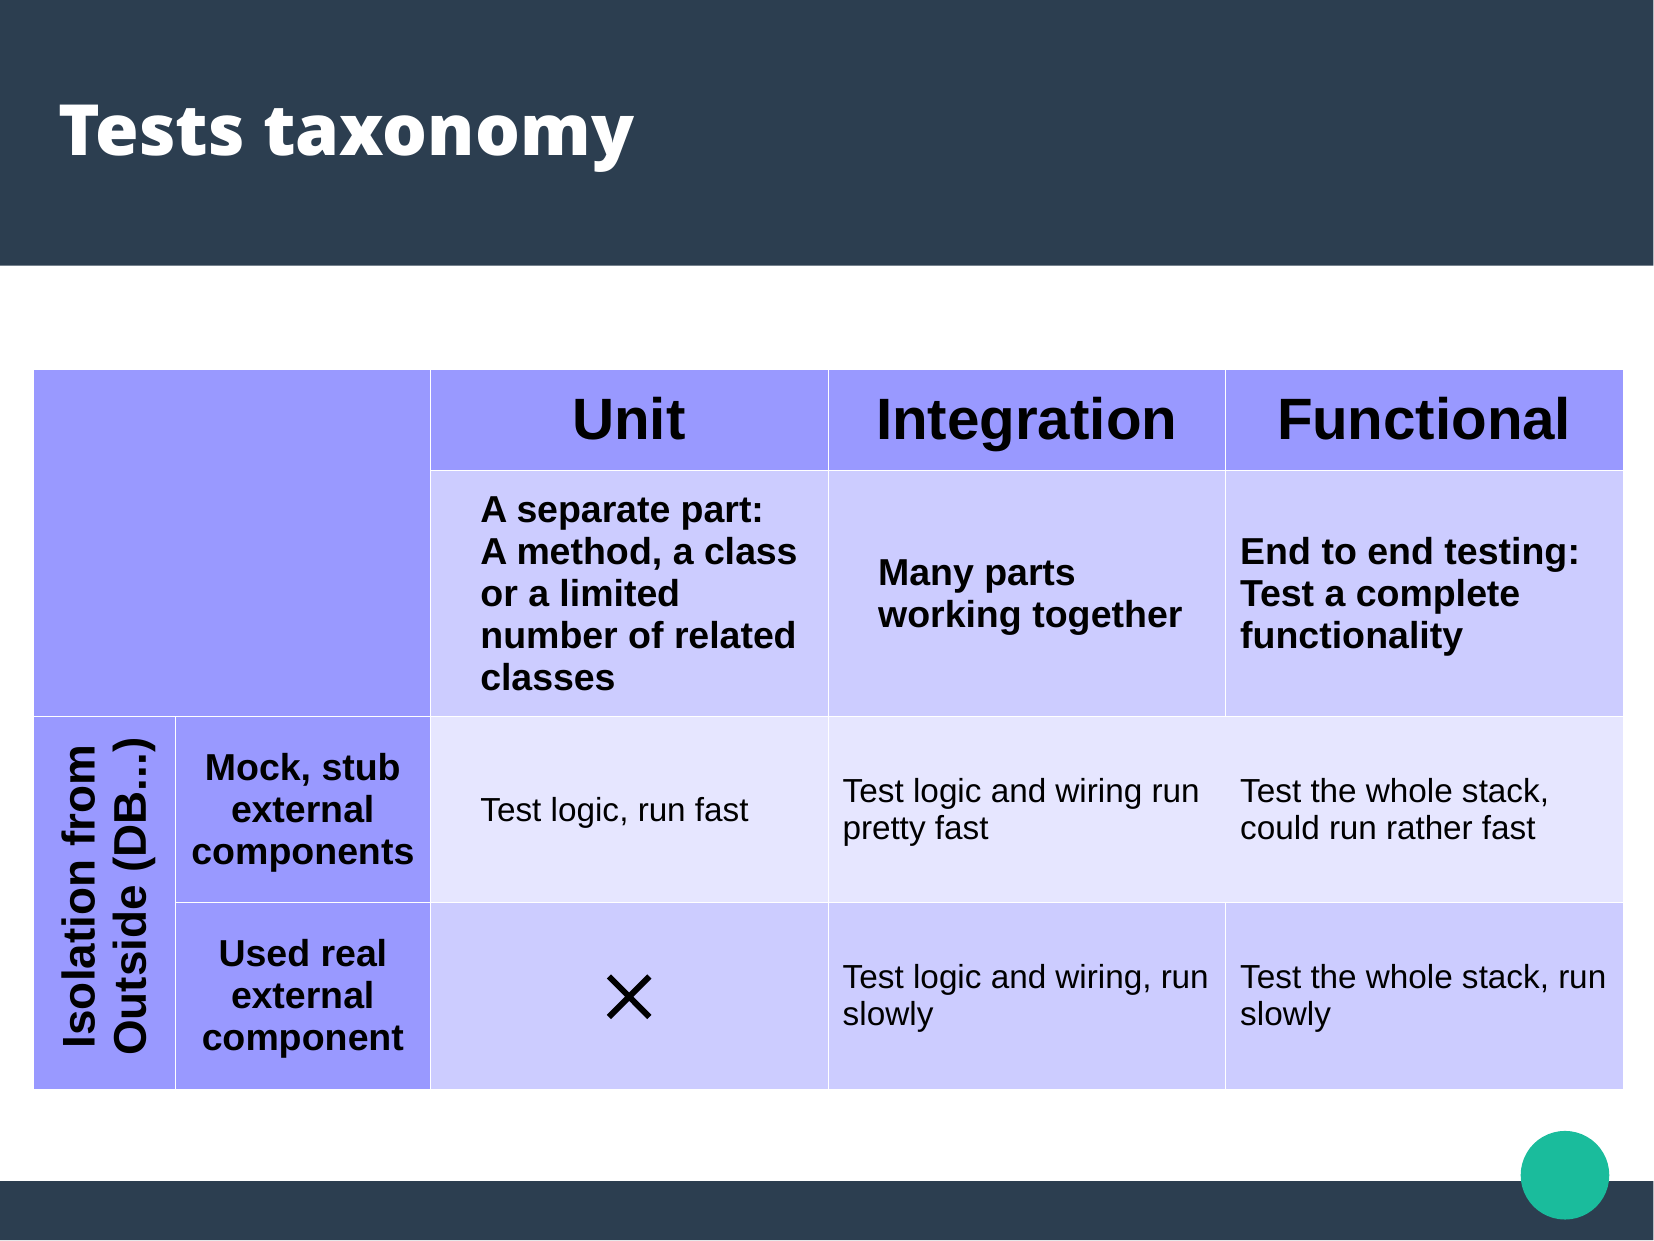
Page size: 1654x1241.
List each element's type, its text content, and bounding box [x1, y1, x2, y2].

table_cell Test the whole stack, could run rather fast [1226, 717, 1623, 902]
table_cell Mock, stub external components [176, 717, 430, 902]
title Tests taxonomy [59, 49, 1595, 207]
table_cell ⨉ [431, 903, 828, 1089]
table_header Functional [1226, 370, 1623, 470]
table_cell Test logic and wiring, run slowly [829, 903, 1225, 1089]
text_box Isolation from Outside (DB...) [45, 722, 164, 1071]
table_cell End to end testing: Test a complete functionality [1226, 471, 1623, 716]
table_header [34, 370, 430, 716]
table_cell Test the whole stack, run slowly [1226, 903, 1623, 1089]
table_cell A separate part: A method, a class or a limited number of related classes [431, 471, 828, 716]
table_header Integration [829, 370, 1225, 470]
table_cell Many parts working together [829, 471, 1225, 716]
table_header Unit [431, 370, 828, 470]
table_cell Test logic and wiring run pretty fast [829, 717, 1226, 902]
table_cell [34, 717, 175, 1089]
table_cell Test logic, run fast [431, 717, 828, 902]
table_cell Used real external component [176, 903, 430, 1089]
